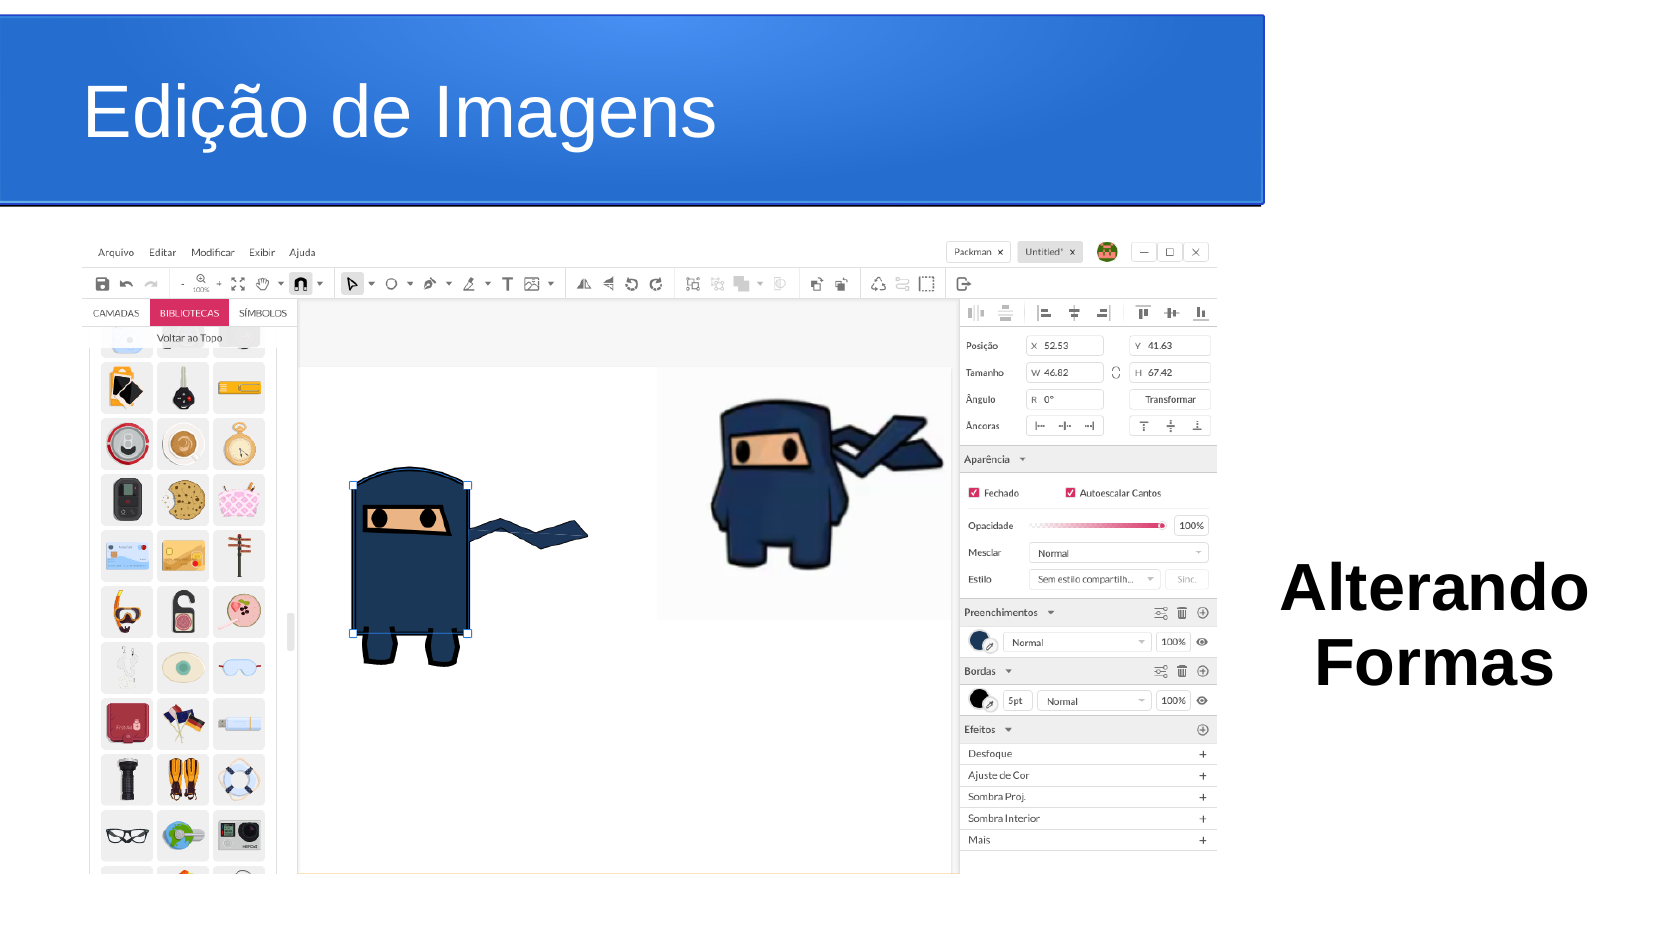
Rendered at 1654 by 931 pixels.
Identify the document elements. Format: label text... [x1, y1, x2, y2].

subtitle Alterando Formas [1217, 513, 1654, 737]
title Edição de Imagens [82, 35, 1235, 189]
picture [82, 236, 1217, 875]
